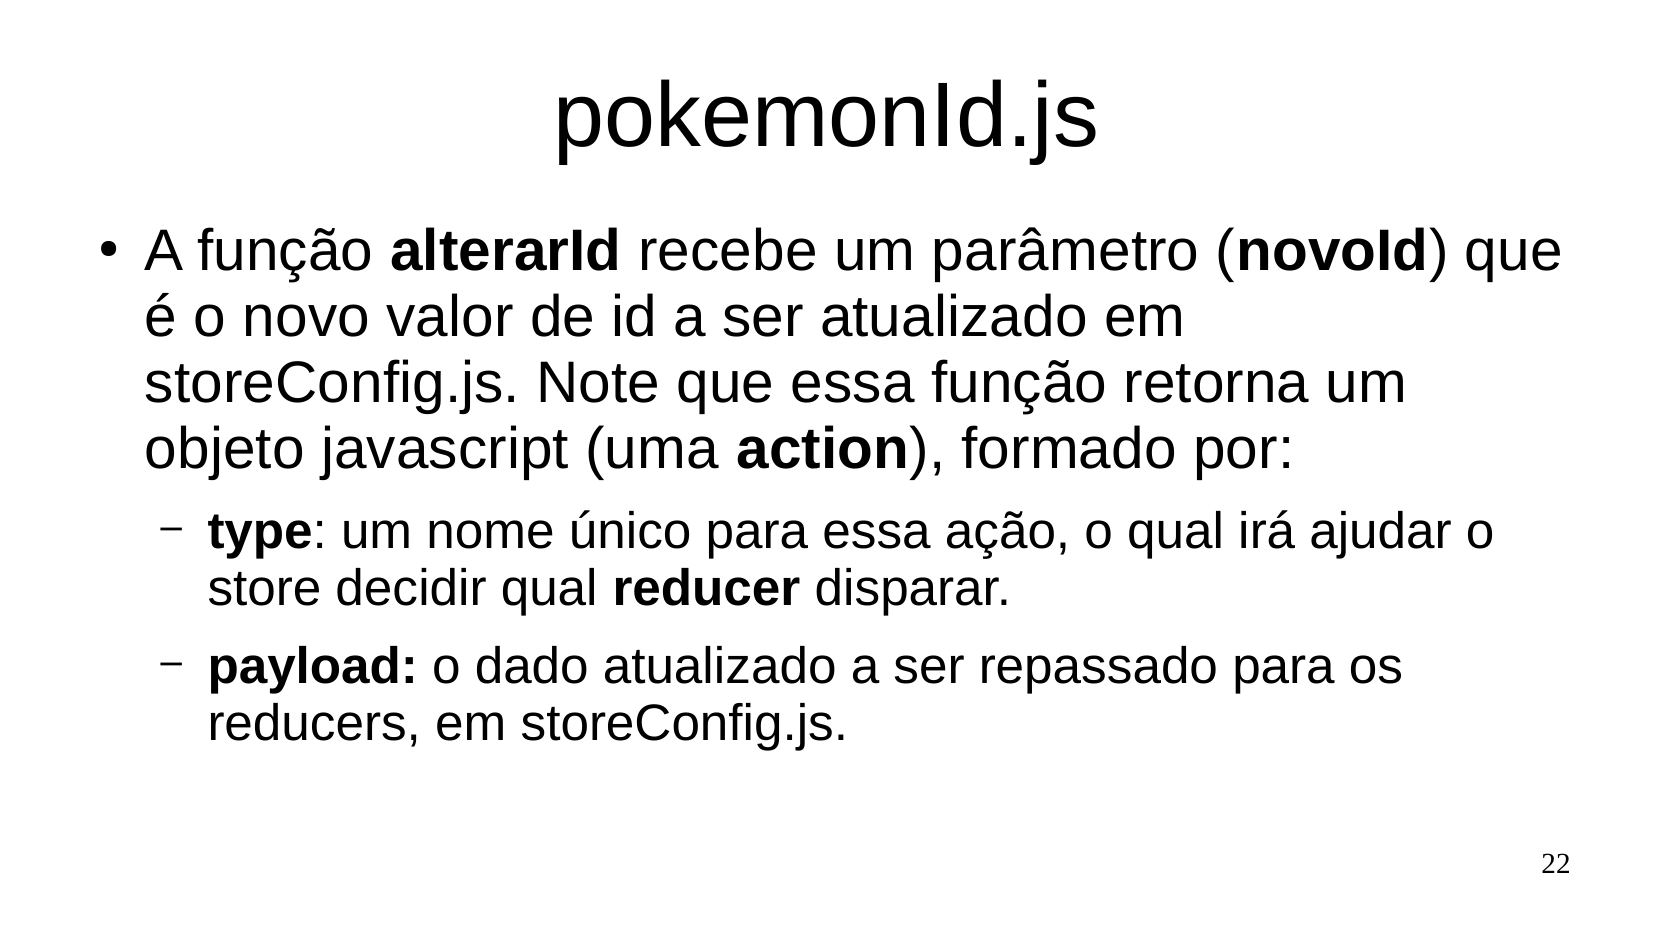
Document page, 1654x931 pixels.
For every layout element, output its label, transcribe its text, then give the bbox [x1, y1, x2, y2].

list A função alterarId recebe um parâmetro (novoId) que é o novo valor de id a ser atualizado em storeConfig.js. Note que essa função retorna um objeto javascript (uma action), formado por: type: um nome único para essa ação, o qual irá ajudar o store decidir qual reducer disparar. payload: o dado atualizado a ser repassado para os reducers, em storeConfig.js. [82, 217, 1571, 758]
title pokemonId.js [82, 37, 1571, 193]
